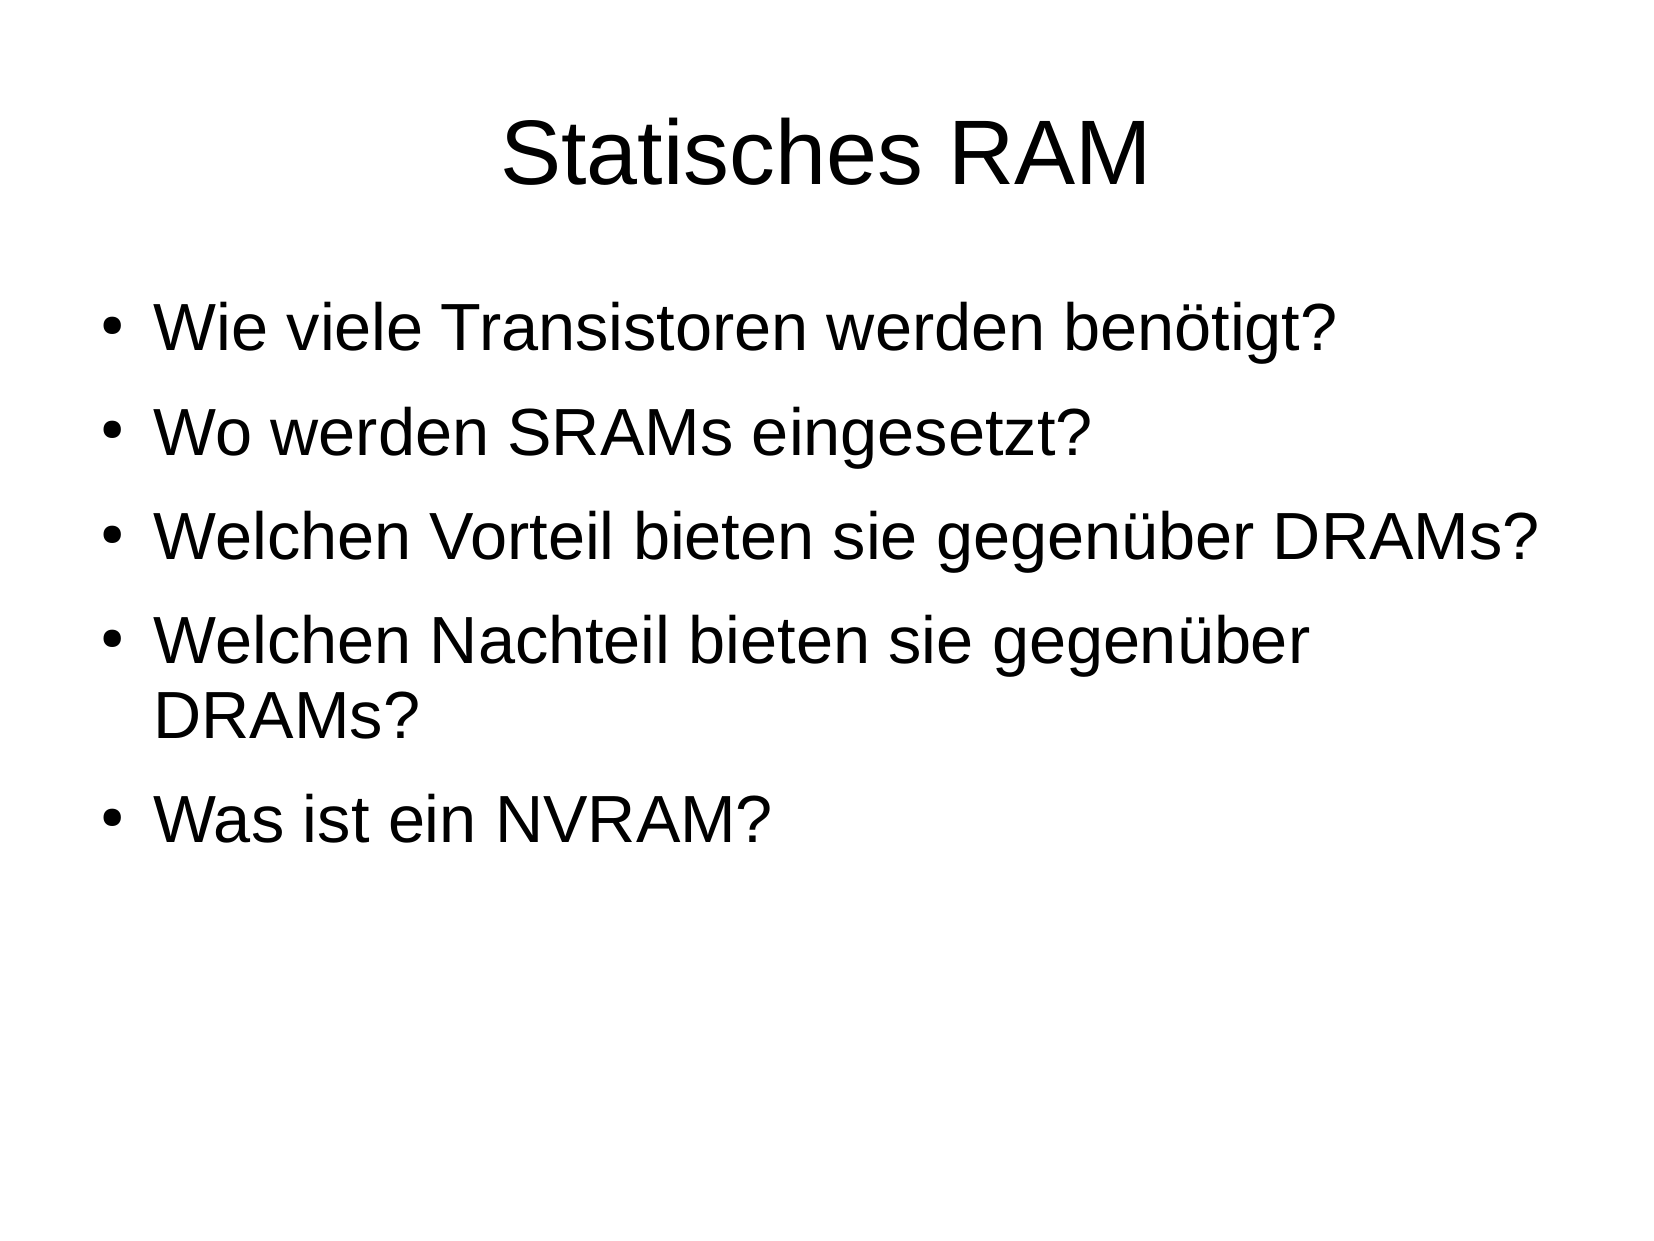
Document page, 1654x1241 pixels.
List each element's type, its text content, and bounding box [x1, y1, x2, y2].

title Statisches RAM [82, 49, 1571, 257]
list Wie viele Transistoren werden benötigt? Wo werden SRAMs eingesetzt? Welchen Vorteil bieten sie gegenüber DRAMs? Welchen Nachteil bieten sie gegenüber DRAMs? Was ist ein NVRAM? [82, 290, 1571, 1109]
